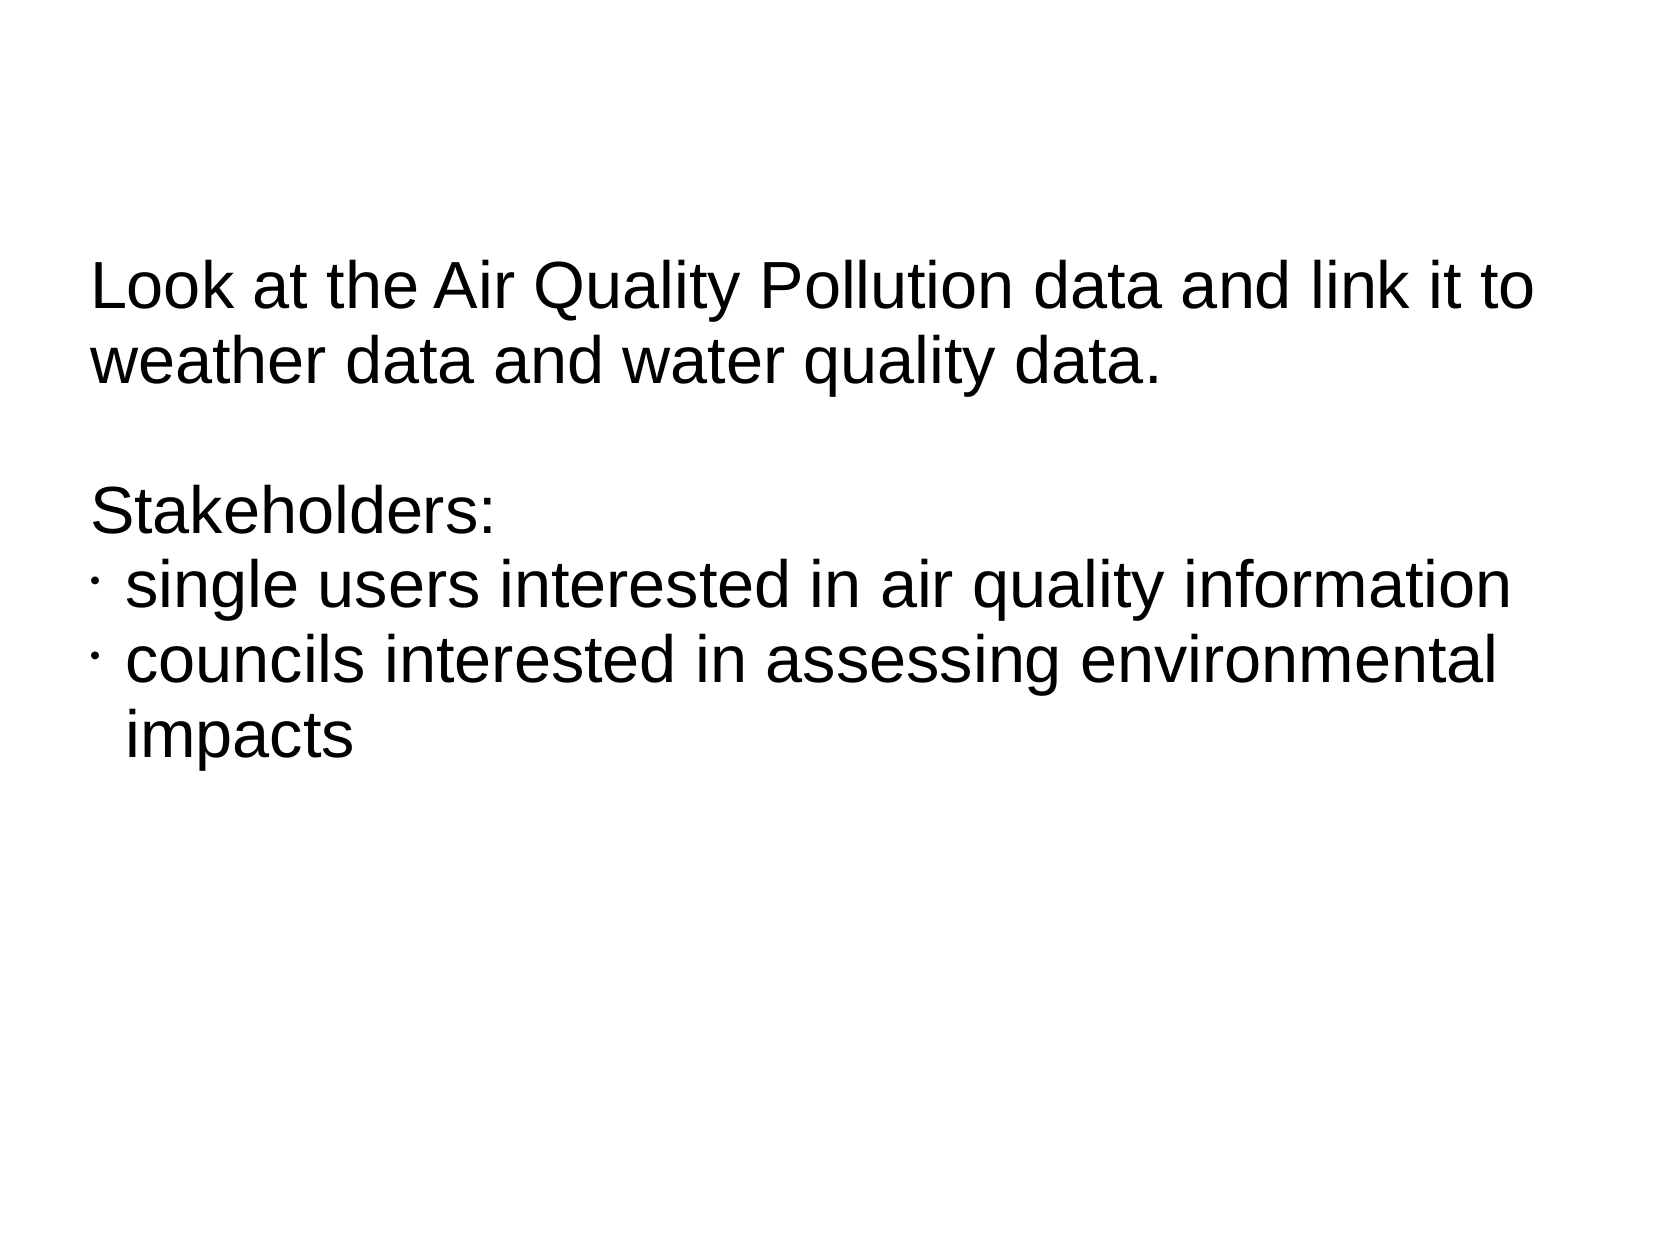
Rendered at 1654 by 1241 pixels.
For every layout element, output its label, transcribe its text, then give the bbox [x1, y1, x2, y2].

subtitle Look at the Air Quality Pollution data and link it to weather data and water quality data. Stakeholders: single users interested in air quality information councils interested in assessing environmental impacts [90, 60, 1579, 1036]
